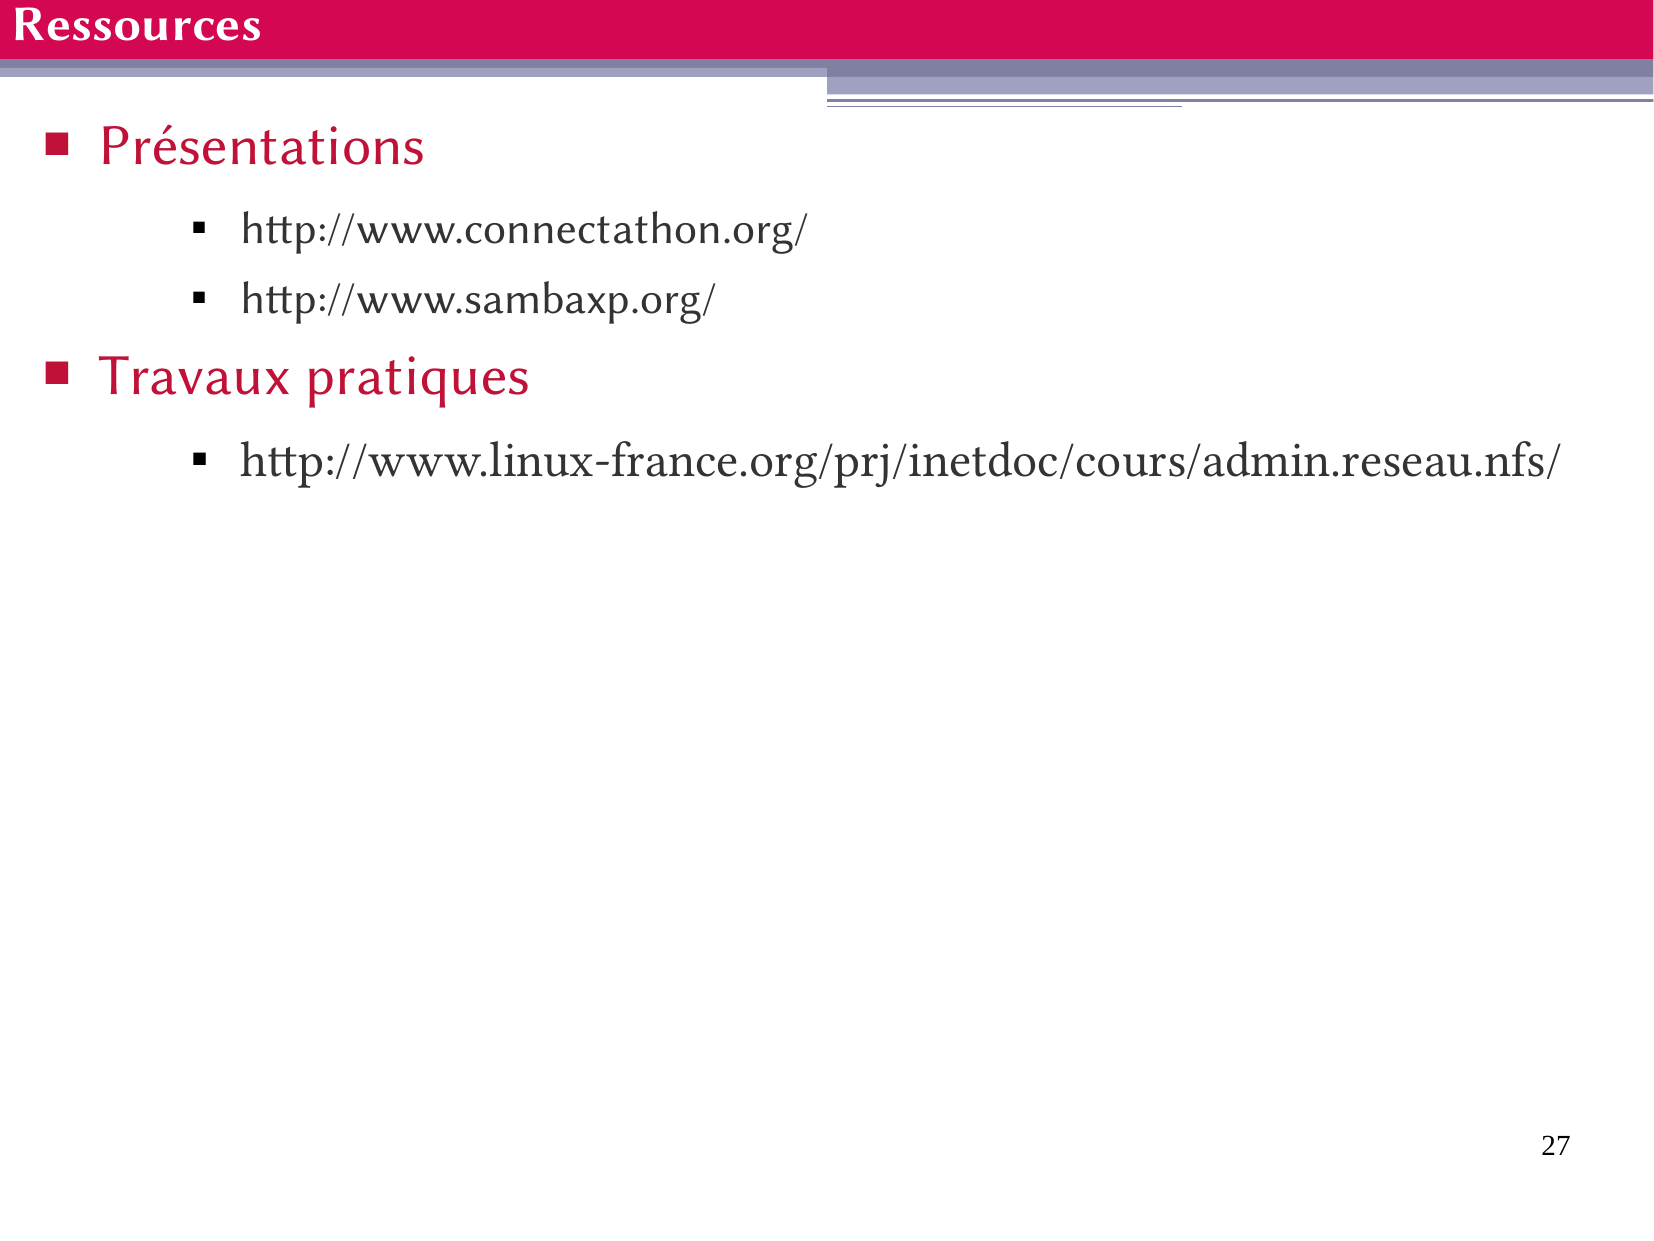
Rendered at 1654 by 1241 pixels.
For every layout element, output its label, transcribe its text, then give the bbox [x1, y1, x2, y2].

list Ressources [11, 0, 1270, 54]
list Présentations http://www.connectathon.org/ http://www.sambaxp.org/ Travaux pratiques http://www.linux-france.org/prj/inetdoc/cours/admin.reseau.nfs/ [27, 112, 1595, 1182]
text_box [0, 0, 1654, 136]
